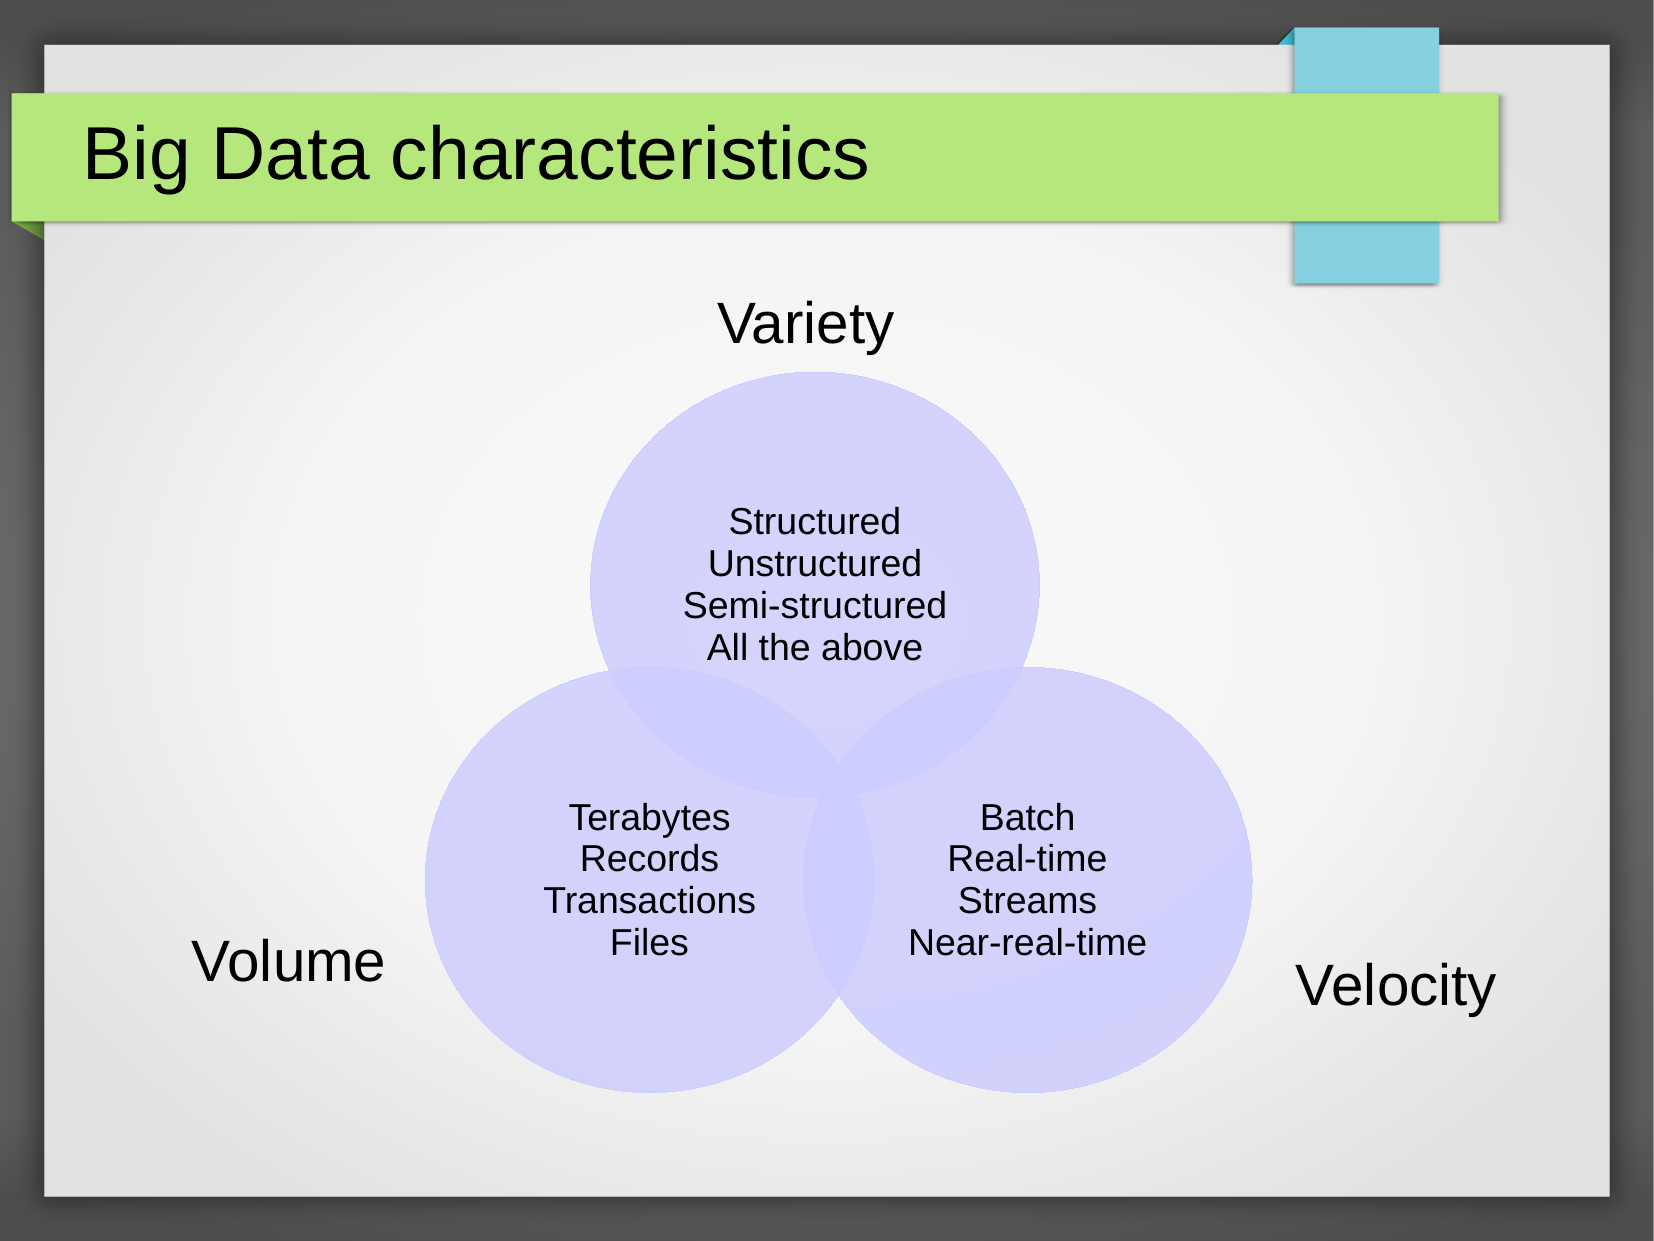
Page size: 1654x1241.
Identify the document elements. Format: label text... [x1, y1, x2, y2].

text_box Volume [177, 921, 402, 1002]
text_box Variety [702, 283, 910, 364]
title Big Data characteristics [82, 94, 1264, 213]
picture [0, 0, 1654, 1241]
text_box Structured Unstructured Semi-structured All the above [590, 372, 1040, 798]
text_box Terabytes Records Transactions Files [425, 670, 838, 1093]
text_box Velocity [1281, 944, 1512, 1025]
text_box Batch Real-time Streams Near-real-time [803, 667, 1253, 1093]
